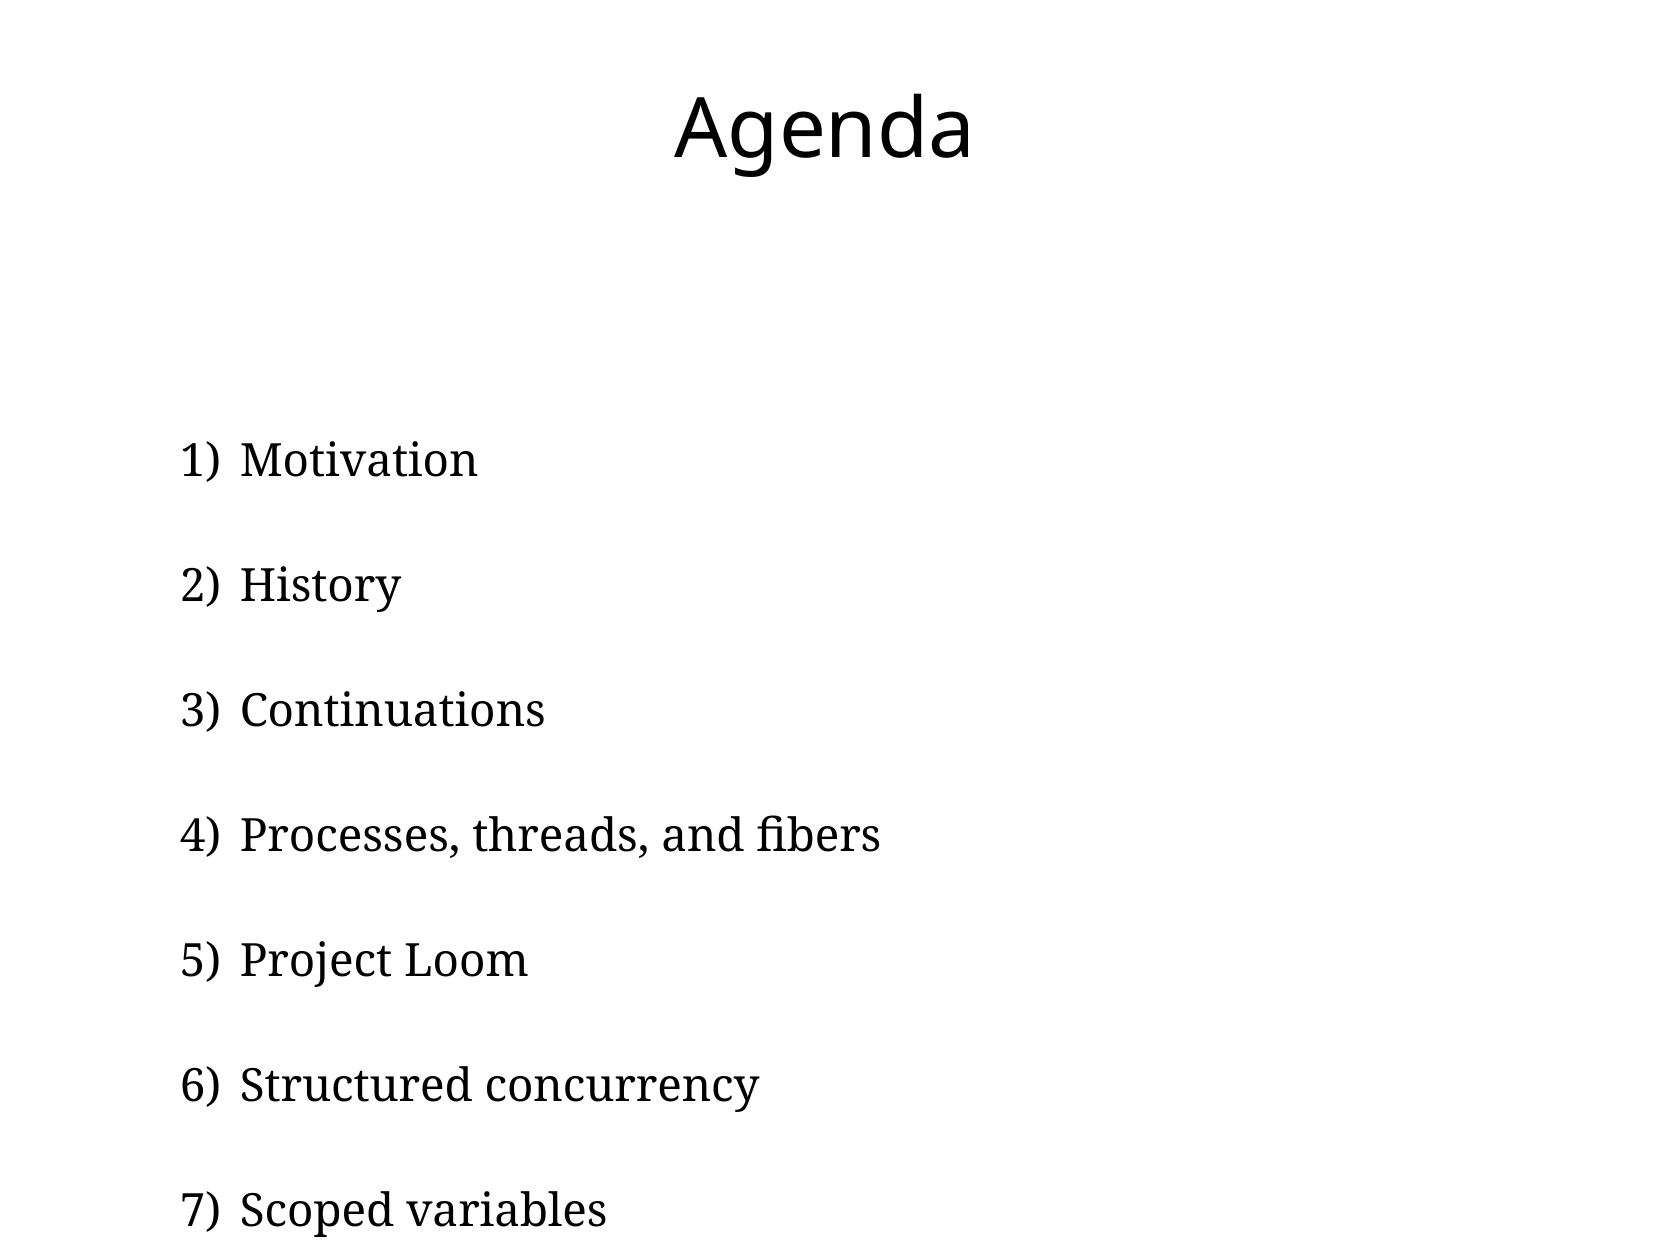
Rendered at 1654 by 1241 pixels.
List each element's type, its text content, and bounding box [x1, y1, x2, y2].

text_box Agenda [30, 39, 1621, 211]
text_box Motivation History Continuations Processes, threads, and fibers Project Loom Structured concurrency Scoped variables [165, 357, 1561, 1013]
